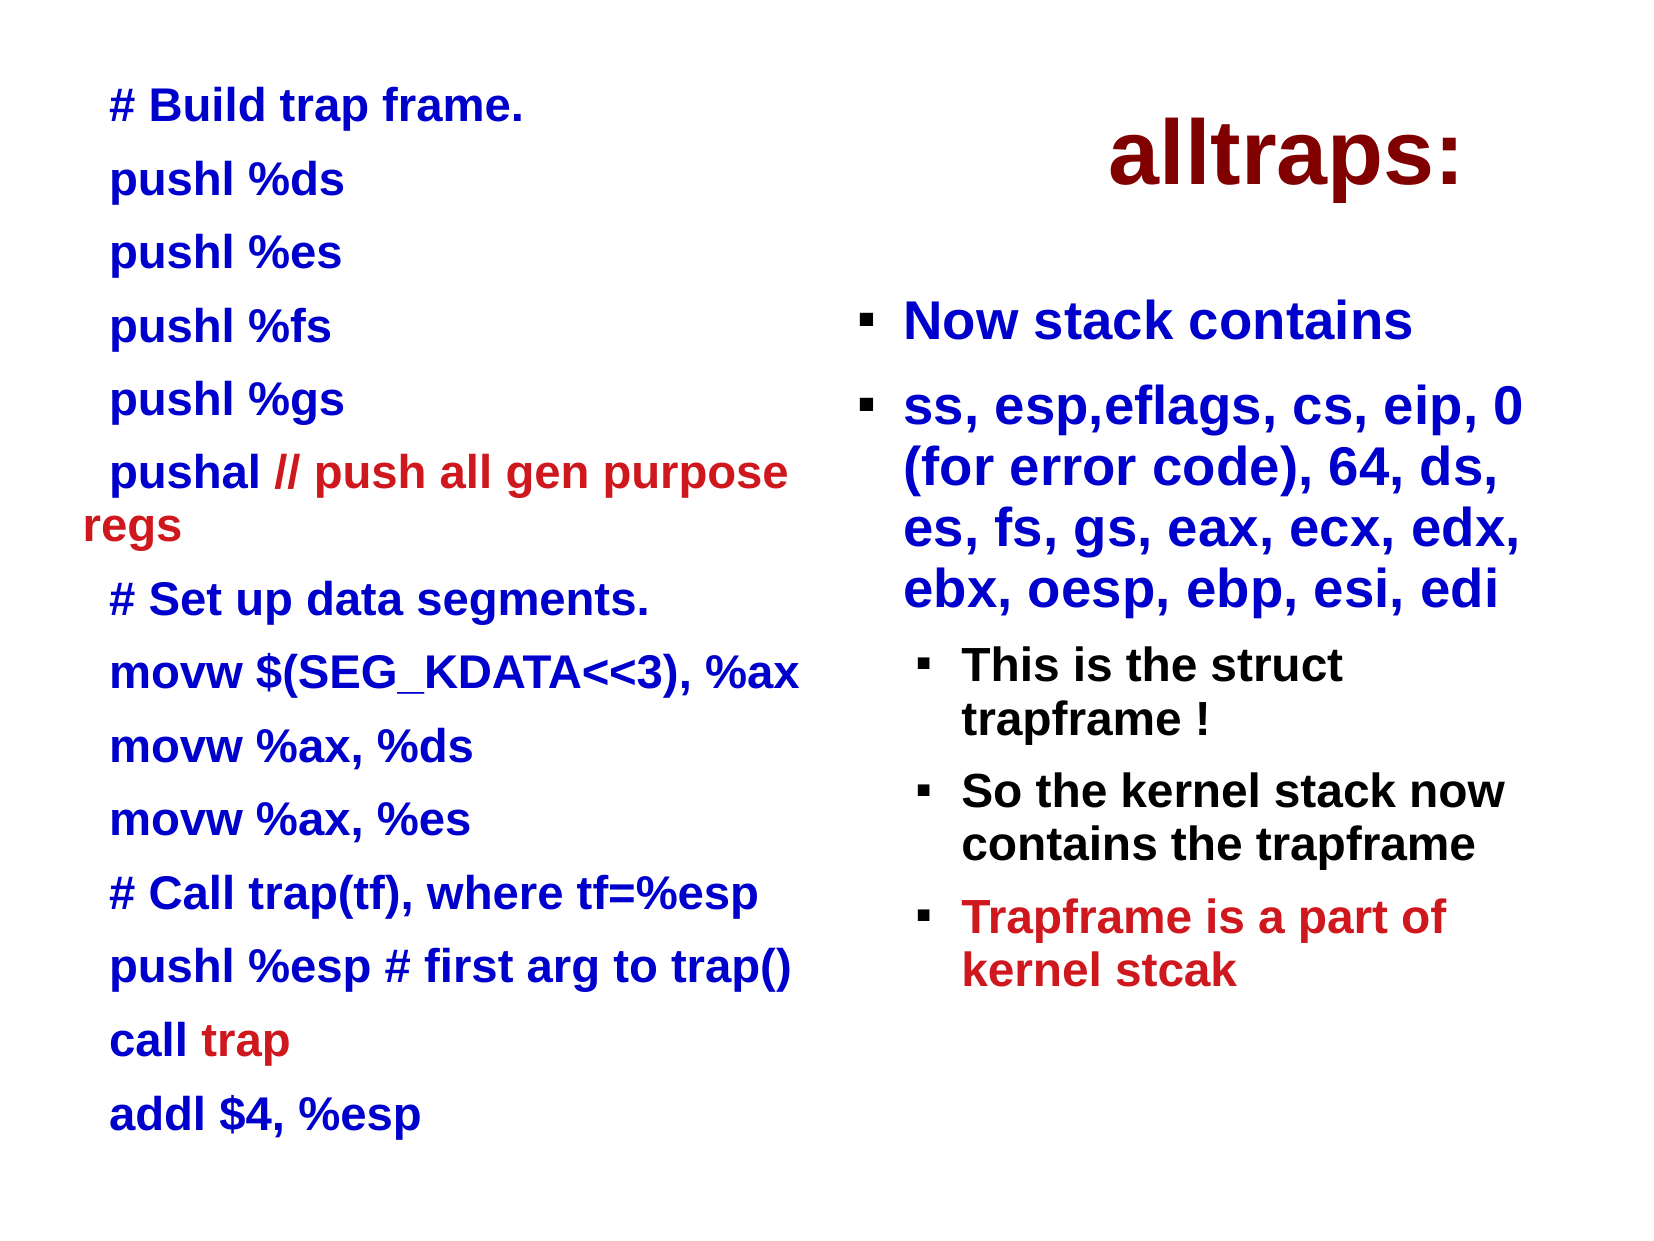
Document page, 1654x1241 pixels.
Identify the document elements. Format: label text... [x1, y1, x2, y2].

list Now stack contains ss, esp,eflags, cs, eip, 0 (for error code), 64, ds, es, fs, gs, eax, ecx, edx, ebx, oesp, ebp, esi, edi This is the struct trapframe ! So the kernel stack now contains the trapframe Trapframe is a part of kernel stcak [845, 290, 1572, 1010]
title alltraps: [1003, 49, 1571, 257]
list # Build trap frame. pushl %ds pushl %es pushl %fs pushl %gs pushal // push all gen purpose regs # Set up data segments. movw $(SEG_KDATA<<3), %ax movw %ax, %ds movw %ax, %es # Call trap(tf), where tf=%esp pushl %esp # first arg to trap() call trap addl $4, %esp [82, 78, 809, 1197]
